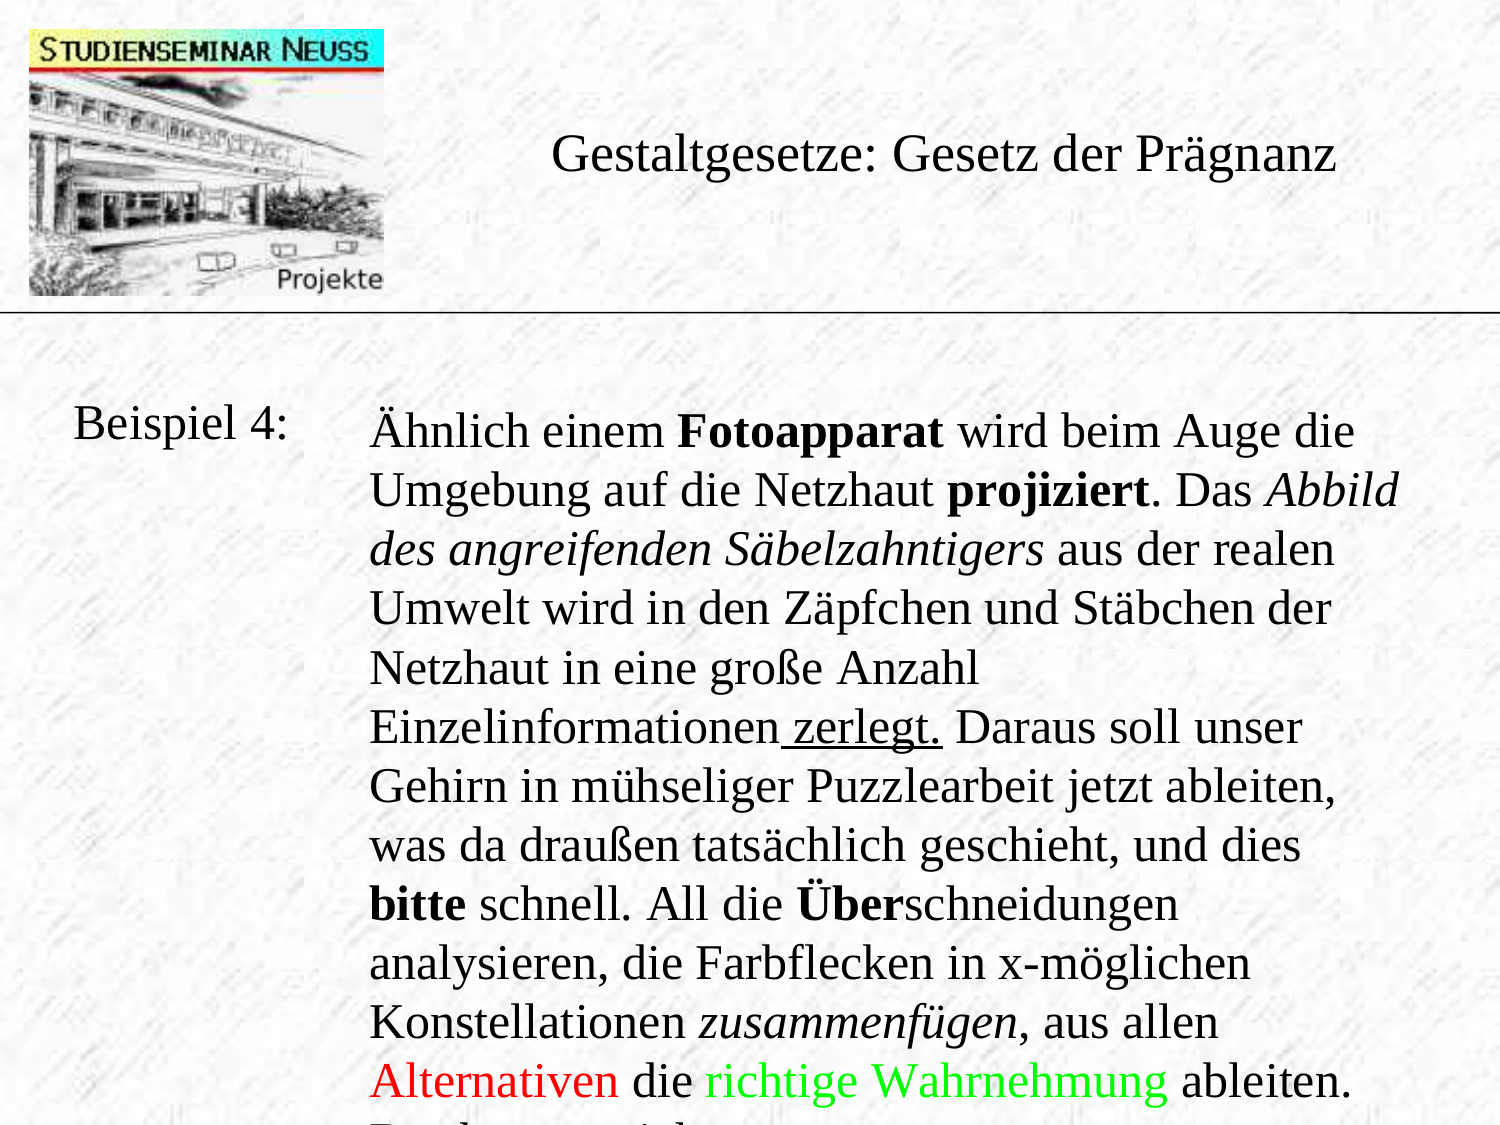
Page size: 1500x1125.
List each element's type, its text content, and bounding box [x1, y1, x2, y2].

picture [0, 0, 1500, 311]
text_box Gestaltgesetze: Gesetz der Prägnanz [472, 118, 1418, 191]
picture [0, 314, 1500, 1125]
text_box Beispiel 4: [59, 383, 355, 473]
text_box Ähnlich einem Fotoapparat wird beim Auge die Umgebung auf die Netzhaut projiziert. Das Abbild des angreifenden Säbelzahntigers aus der realen Umwelt wird in den Zäpfchen und Stäbchen der Netzhaut in eine große Anzahl Einzelinformationen zerlegt. Daraus soll unser Gehirn in mühseliger Puzzlearbeit jetzt ableiten, was da draußen tatsächlich geschieht, und dies bitte schnell. All die Überschneidungen analysieren, die Farbflecken in x-möglichen Konstellationen zusammenfügen, aus allen Alternativen die richtige Wahrnehmung ableiten. Das kommt nicht gut. [354, 391, 1418, 1125]
